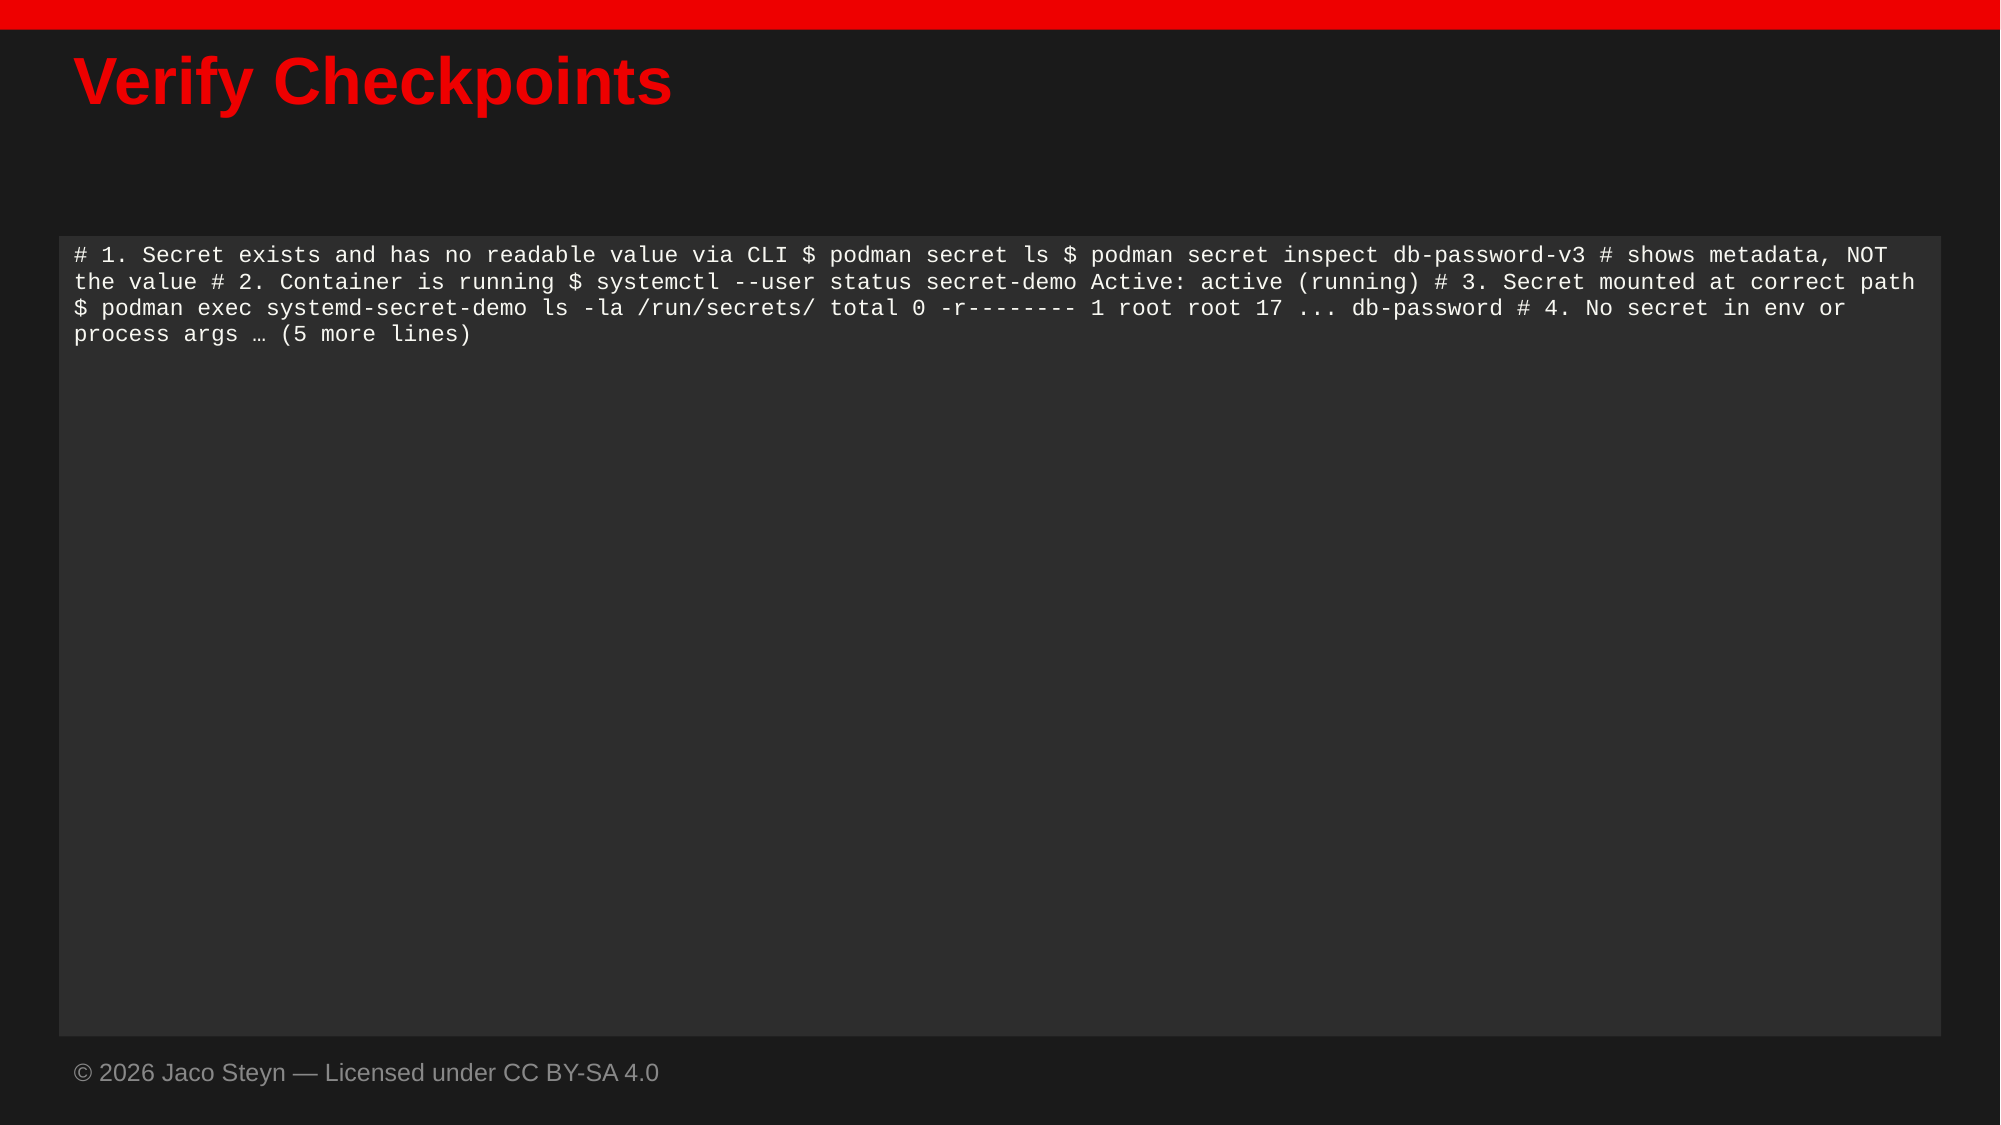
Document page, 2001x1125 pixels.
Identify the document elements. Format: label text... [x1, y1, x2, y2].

text_box © 2026 Jaco Steyn — Licensed under CC BY-SA 4.0 [59, 1051, 1942, 1093]
text_box [0, 0, 2001, 30]
text_box # 1. Secret exists and has no readable value via CLI $ podman secret ls $ podman secret inspect db-password-v3 # shows metadata, NOT the value # 2. Container is running $ systemctl --user status secret-demo Active: active (running) # 3. Secret mounted at correct path $ podman exec systemd-secret-demo ls -la /run/secrets/ total 0 -r-------- 1 root root 17 ... db-password # 4. No secret in env or process args … (5 more lines) [59, 236, 1942, 1037]
text_box Verify Checkpoints [59, 36, 1942, 208]
